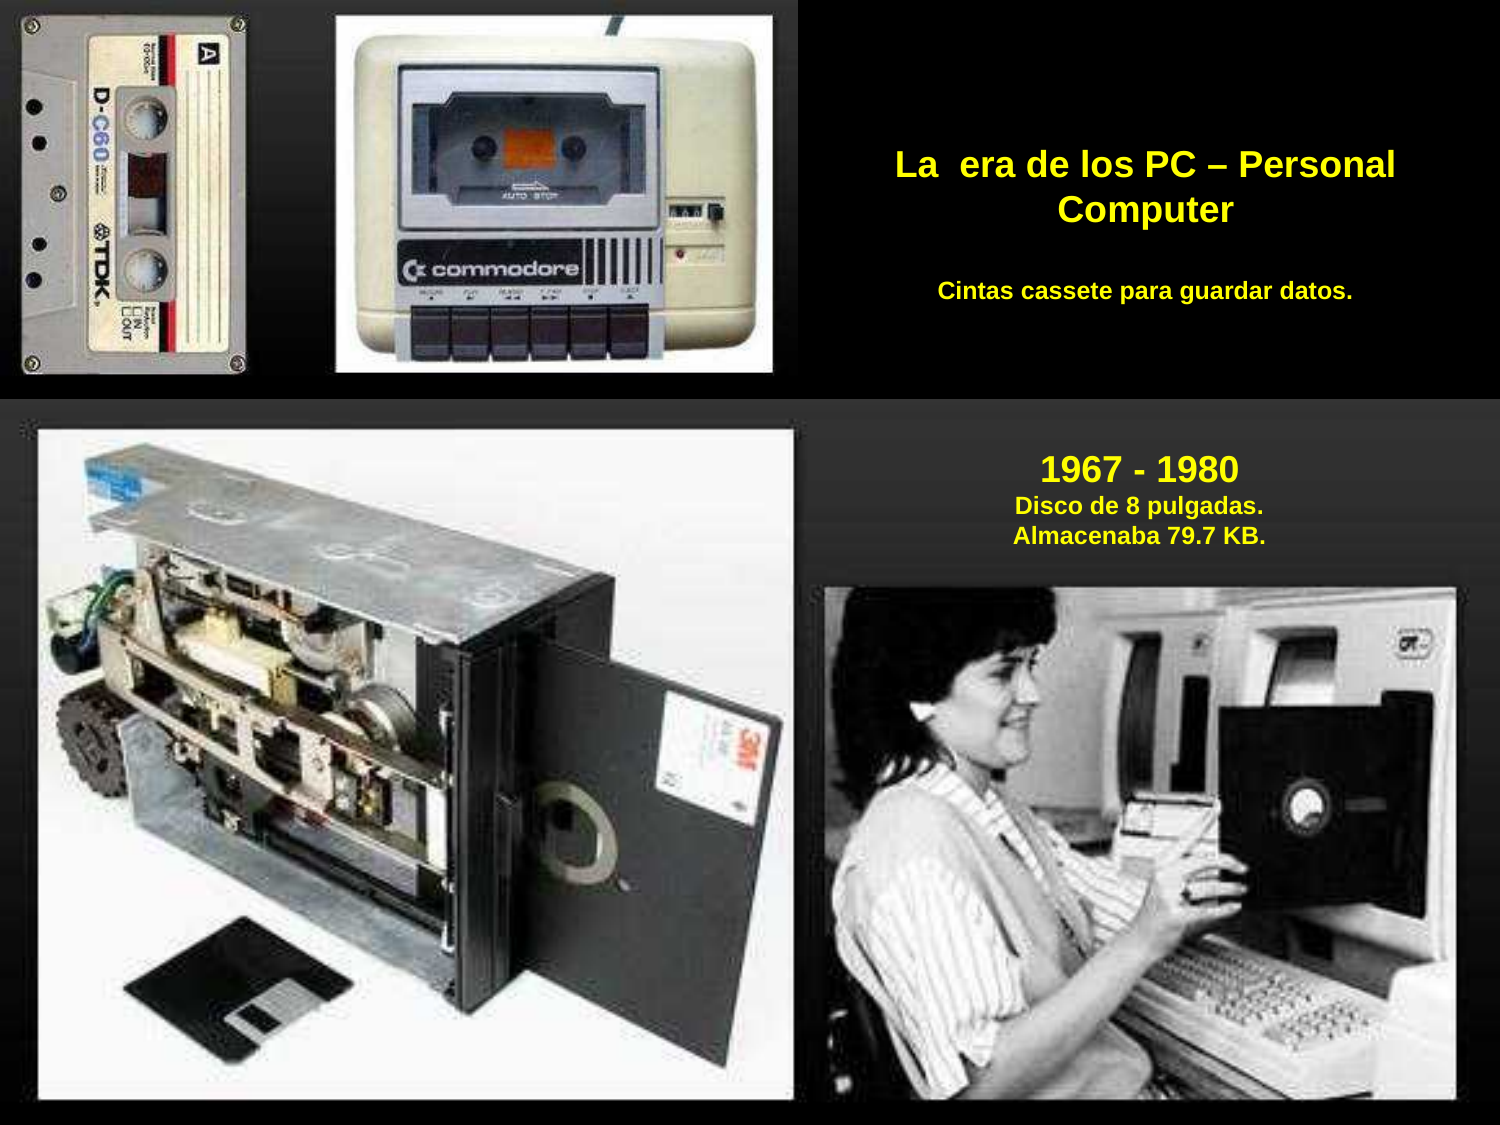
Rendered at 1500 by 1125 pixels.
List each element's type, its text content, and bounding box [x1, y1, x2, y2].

text_box 1967 - 1980 Disco de 8 pulgadas. Almacenaba 79.7 KB. [820, 436, 1459, 558]
picture [0, 399, 1500, 1125]
picture [0, 0, 798, 395]
text_box La era de los PC – Personal Computer Cintas cassete para guardar datos. [809, 132, 1483, 313]
